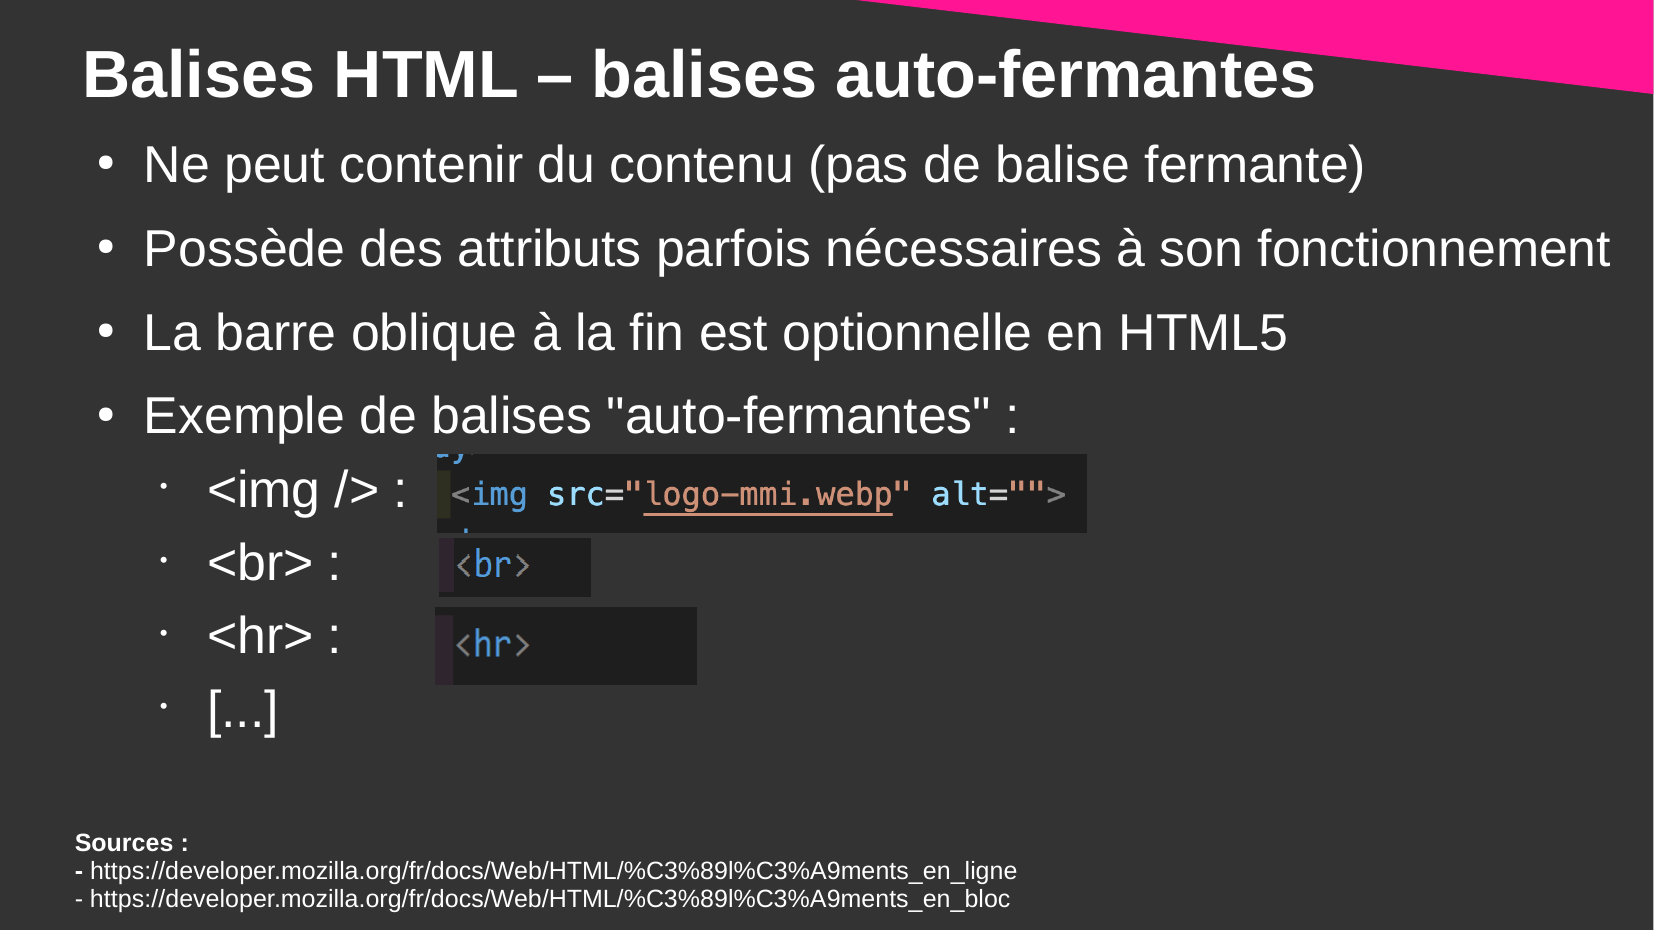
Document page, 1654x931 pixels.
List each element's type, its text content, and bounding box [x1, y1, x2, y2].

picture [439, 538, 591, 597]
picture [437, 454, 1087, 534]
title Balises HTML – balises auto-fermantes [82, 37, 1571, 112]
picture [435, 607, 697, 685]
text_box [856, 0, 1654, 95]
list Ne peut contenir du contenu (pas de balise fermante) Possède des attributs parfois nécessaires à son fonctionnement La barre oblique à la fin est optionnelle en HTML5 Exemple de balises "auto-fermantes" : <img /> : <br> : <hr> : [...] [80, 135, 1620, 777]
text_box Sources : - https://developer.mozilla.org/fr/docs/Web/HTML/%C3%89l%C3%A9ments_en_ligne - https://developer.mozilla.org/fr/docs/Web/HTML/%C3%89l%C3%A9ments_en_bloc [59, 821, 1546, 920]
